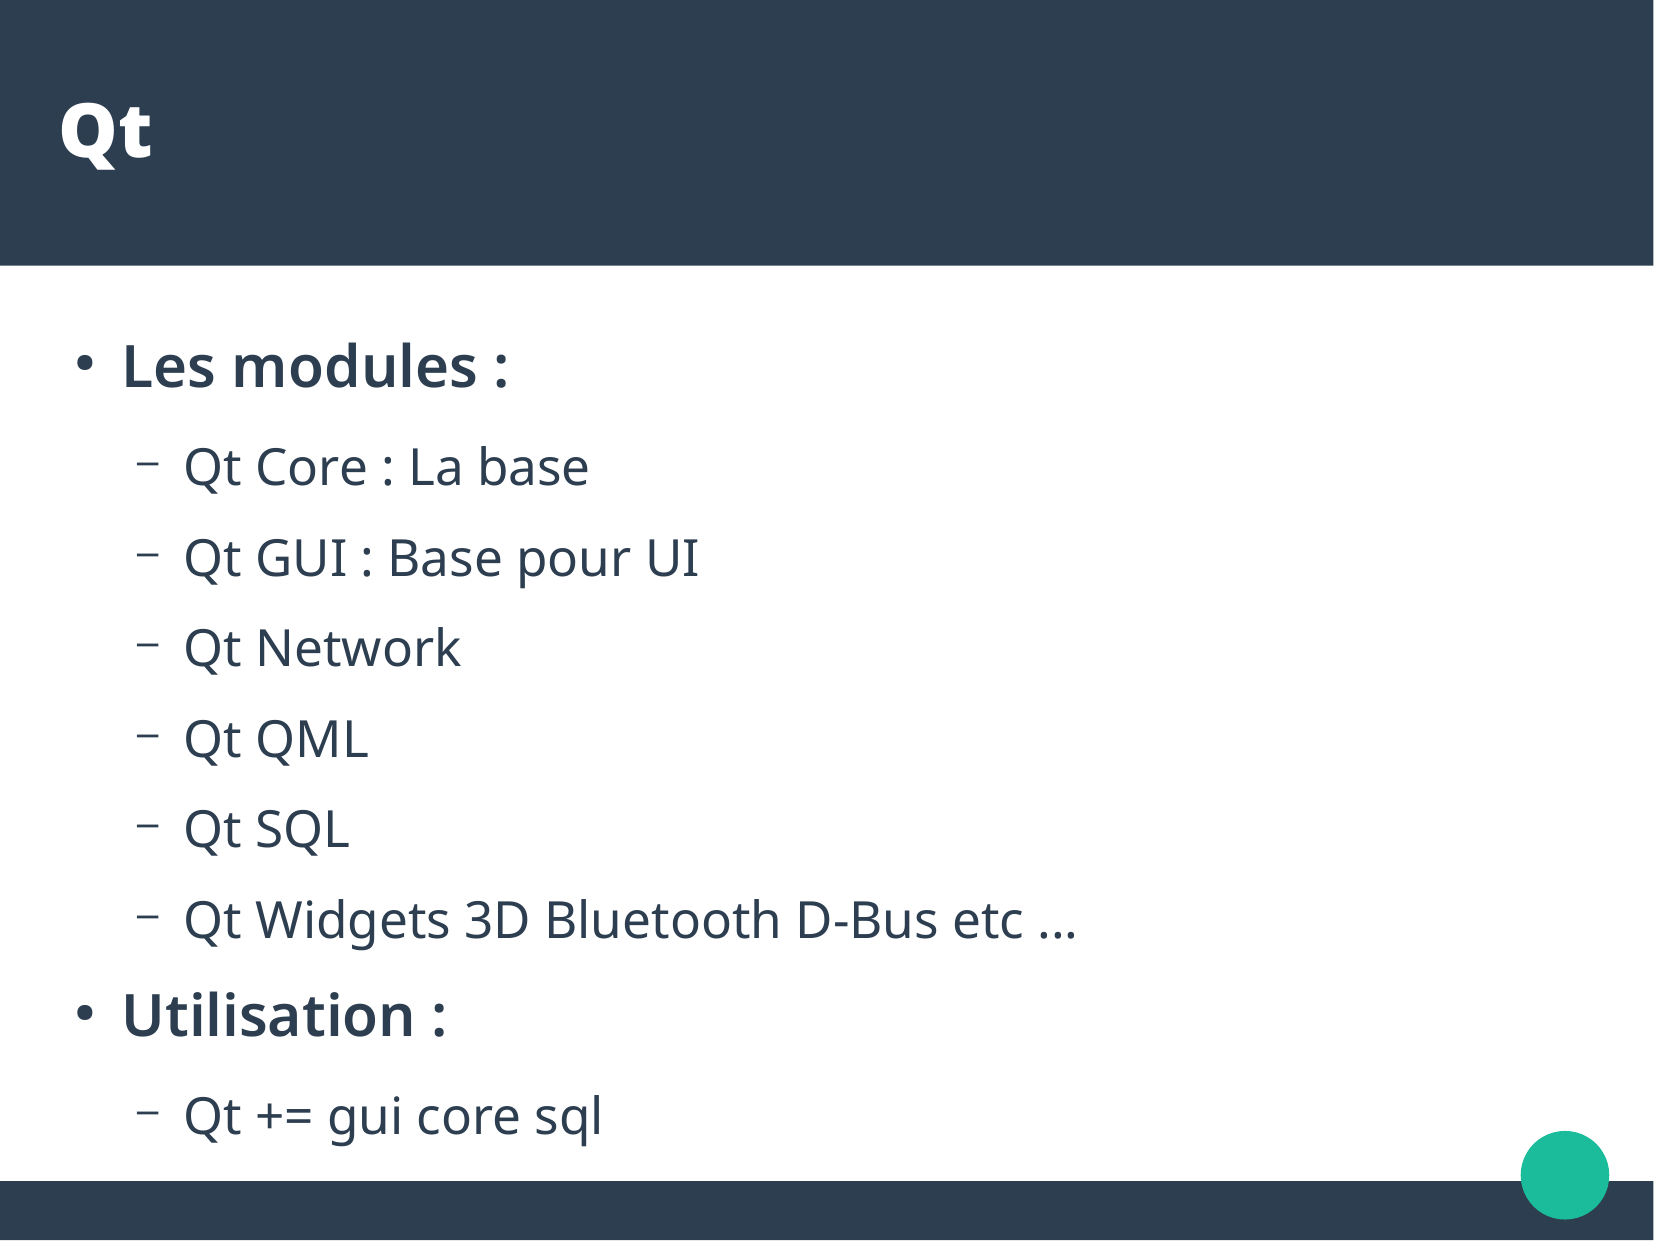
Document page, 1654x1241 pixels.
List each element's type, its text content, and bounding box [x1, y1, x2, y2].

list Les modules : Qt Core : La base Qt GUI : Base pour UI Qt Network Qt QML Qt SQL Qt Widgets 3D Bluetooth D-Bus etc ... Utilisation : Qt += gui core sql [59, 324, 1595, 1152]
title Qt [59, 49, 1595, 207]
